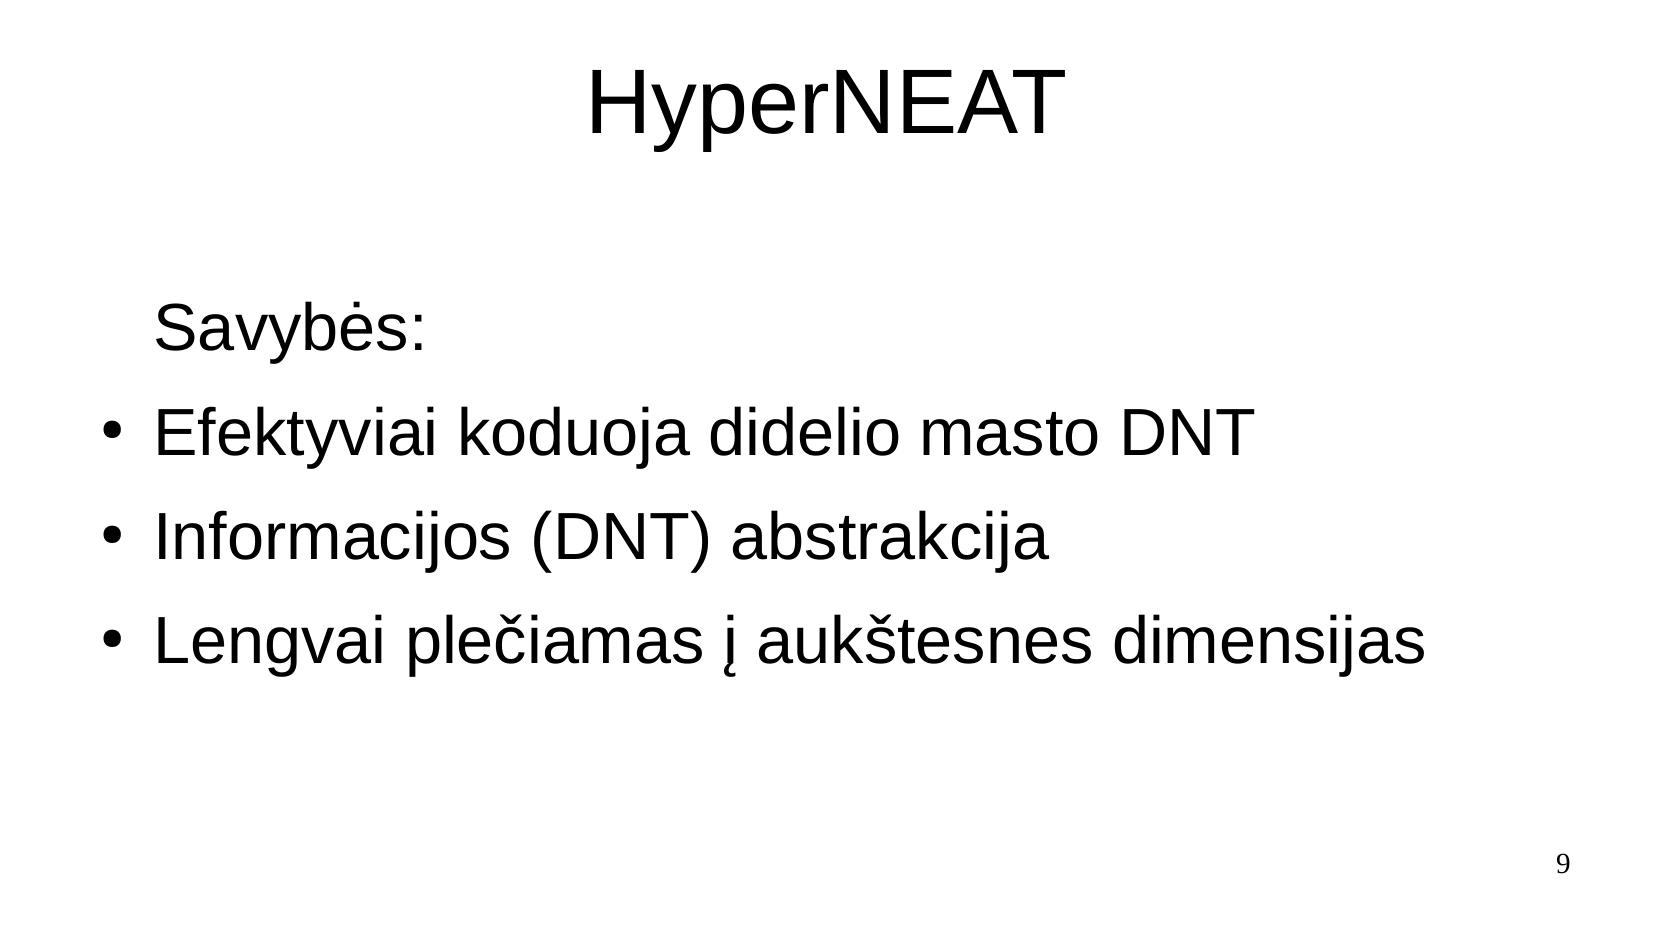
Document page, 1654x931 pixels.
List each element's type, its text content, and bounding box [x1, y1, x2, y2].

list Savybės: Efektyviai koduoja didelio masto DNT Informacijos (DNT) abstrakcija Lengvai plečiamas į aukštesnes dimensijas [82, 290, 1571, 931]
title HyperNEAT [82, 49, 1571, 257]
